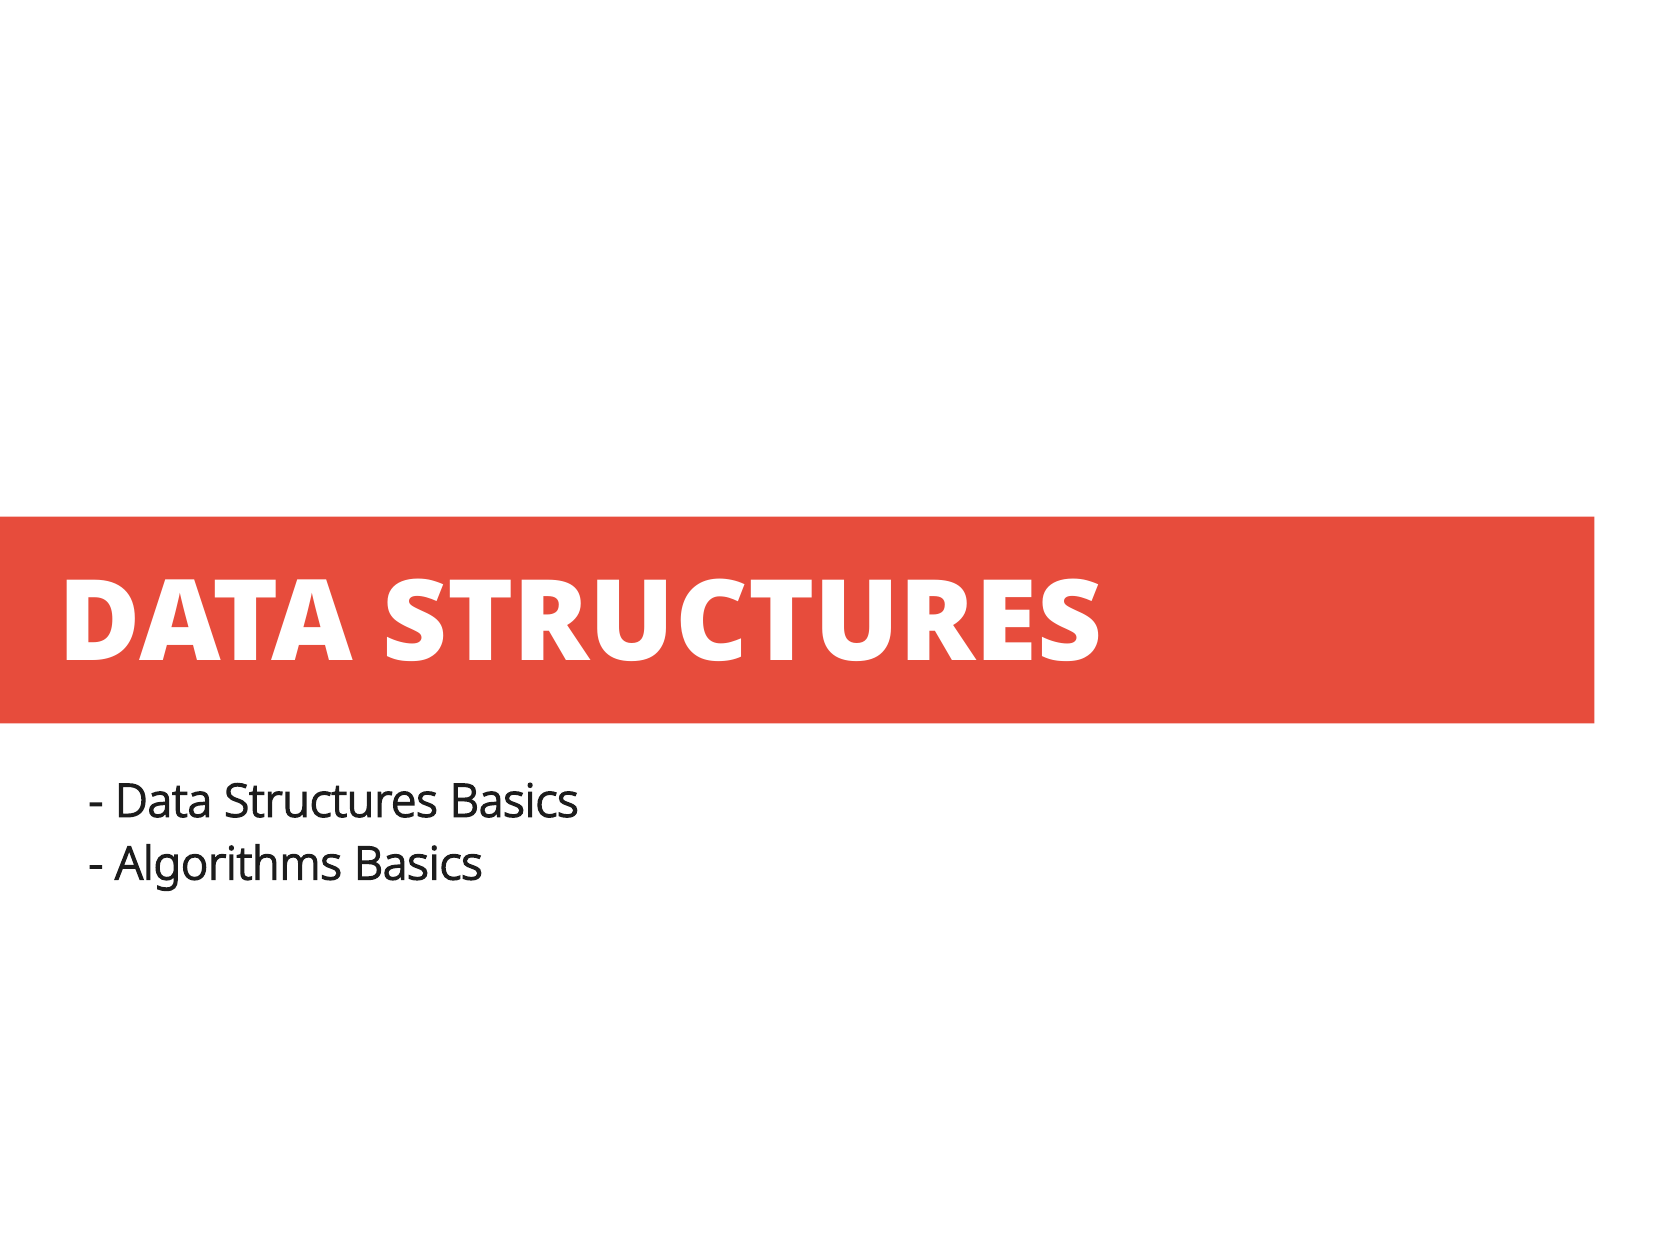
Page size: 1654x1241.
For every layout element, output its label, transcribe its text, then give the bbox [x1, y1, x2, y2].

title DATA STRUCTURES [59, 546, 1595, 694]
subtitle - Data Structures Basics - Algorithms Basics [88, 767, 1595, 1182]
